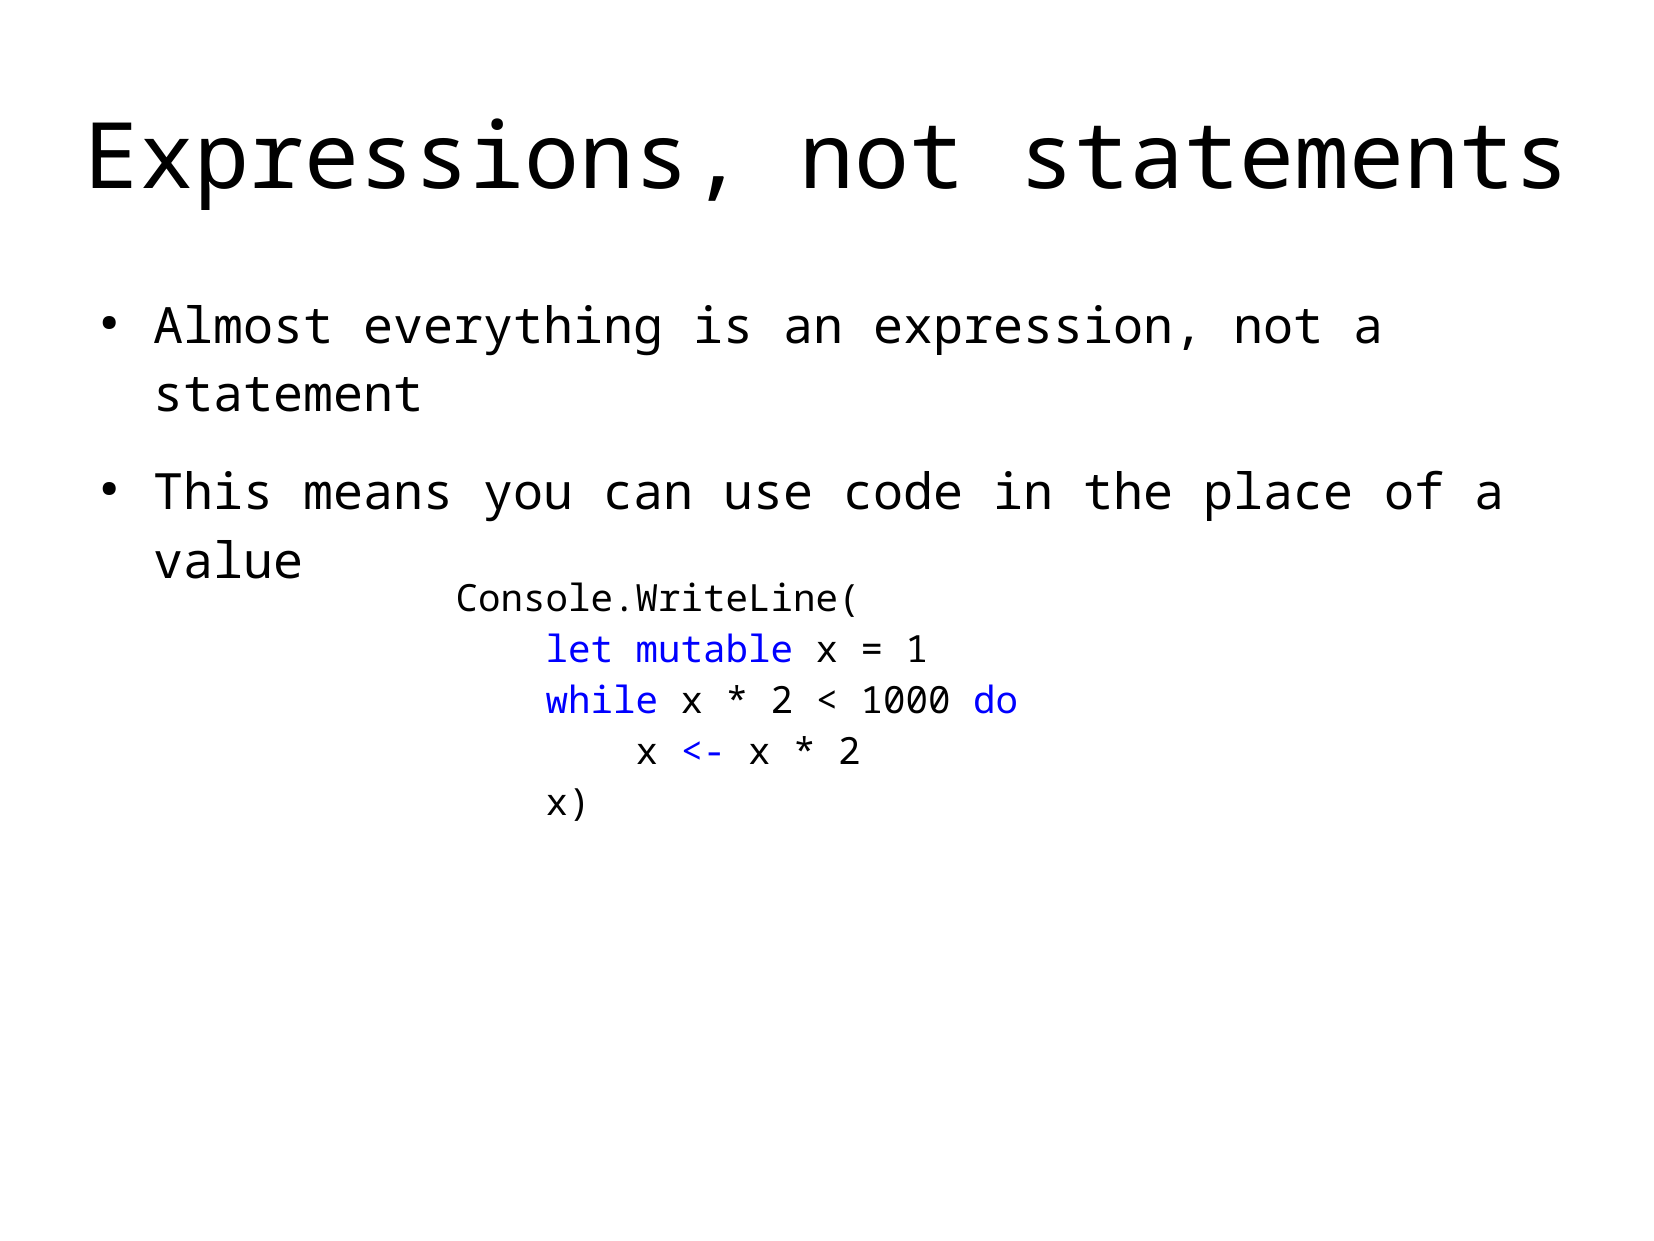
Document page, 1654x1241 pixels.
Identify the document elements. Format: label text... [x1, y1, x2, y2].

title Expressions, not statements [82, 49, 1571, 257]
text_box Console.WriteLine( let mutable x = 1 while x * 2 < 1000 do x <- x * 2 x) [440, 564, 1171, 1010]
list Almost everything is an expression, not a statement This means you can use code in the place of a value [82, 290, 1571, 1010]
